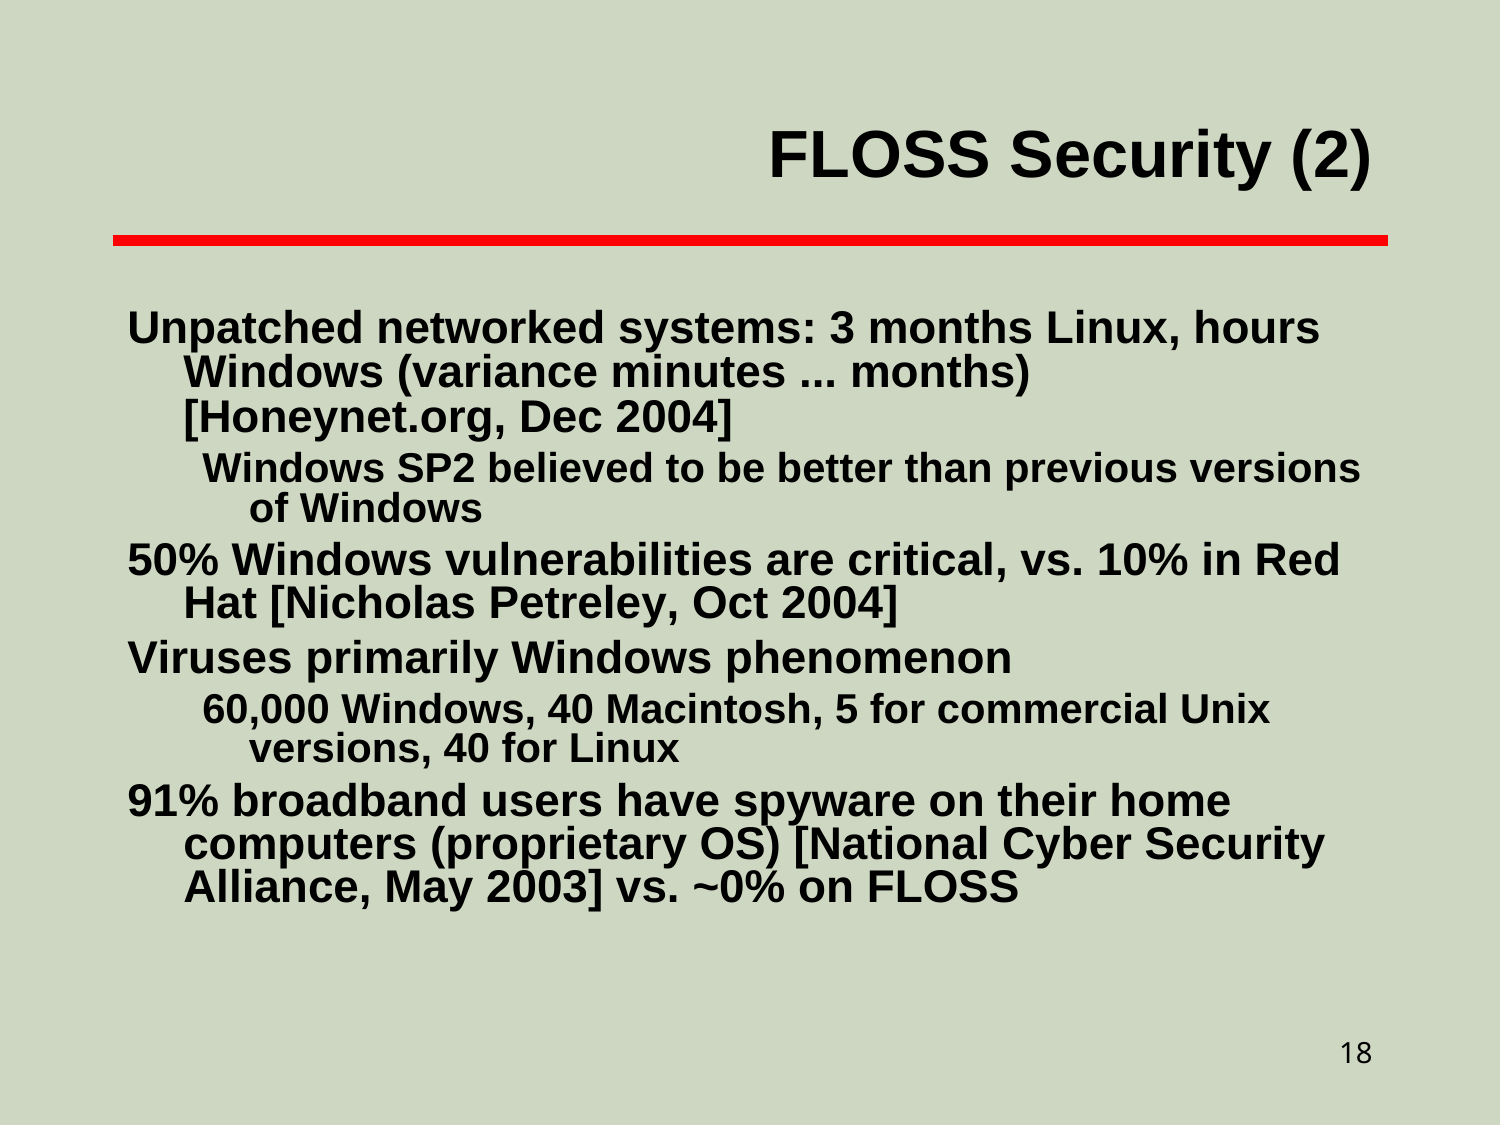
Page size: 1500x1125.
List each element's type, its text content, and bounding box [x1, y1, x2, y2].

title FLOSS Security (2) [337, 85, 1388, 224]
list Unpatched networked systems: 3 months Linux, hours Windows (variance minutes ... months) [Honeynet.org, Dec 2004] Windows SP2 believed to be better than previous versions of Windows 50% Windows vulnerabilities are critical, vs. 10% in Red Hat [Nicholas Petreley, Oct 2004] Viruses primarily Windows phenomenon 60,000 Windows, 40 Macintosh, 5 for commercial Unix versions, 40 for Linux 91% broadband users have spyware on their home computers (proprietary OS) [National Cyber Security Alliance, May 2003] vs. ~0% on FLOSS [112, 299, 1388, 959]
